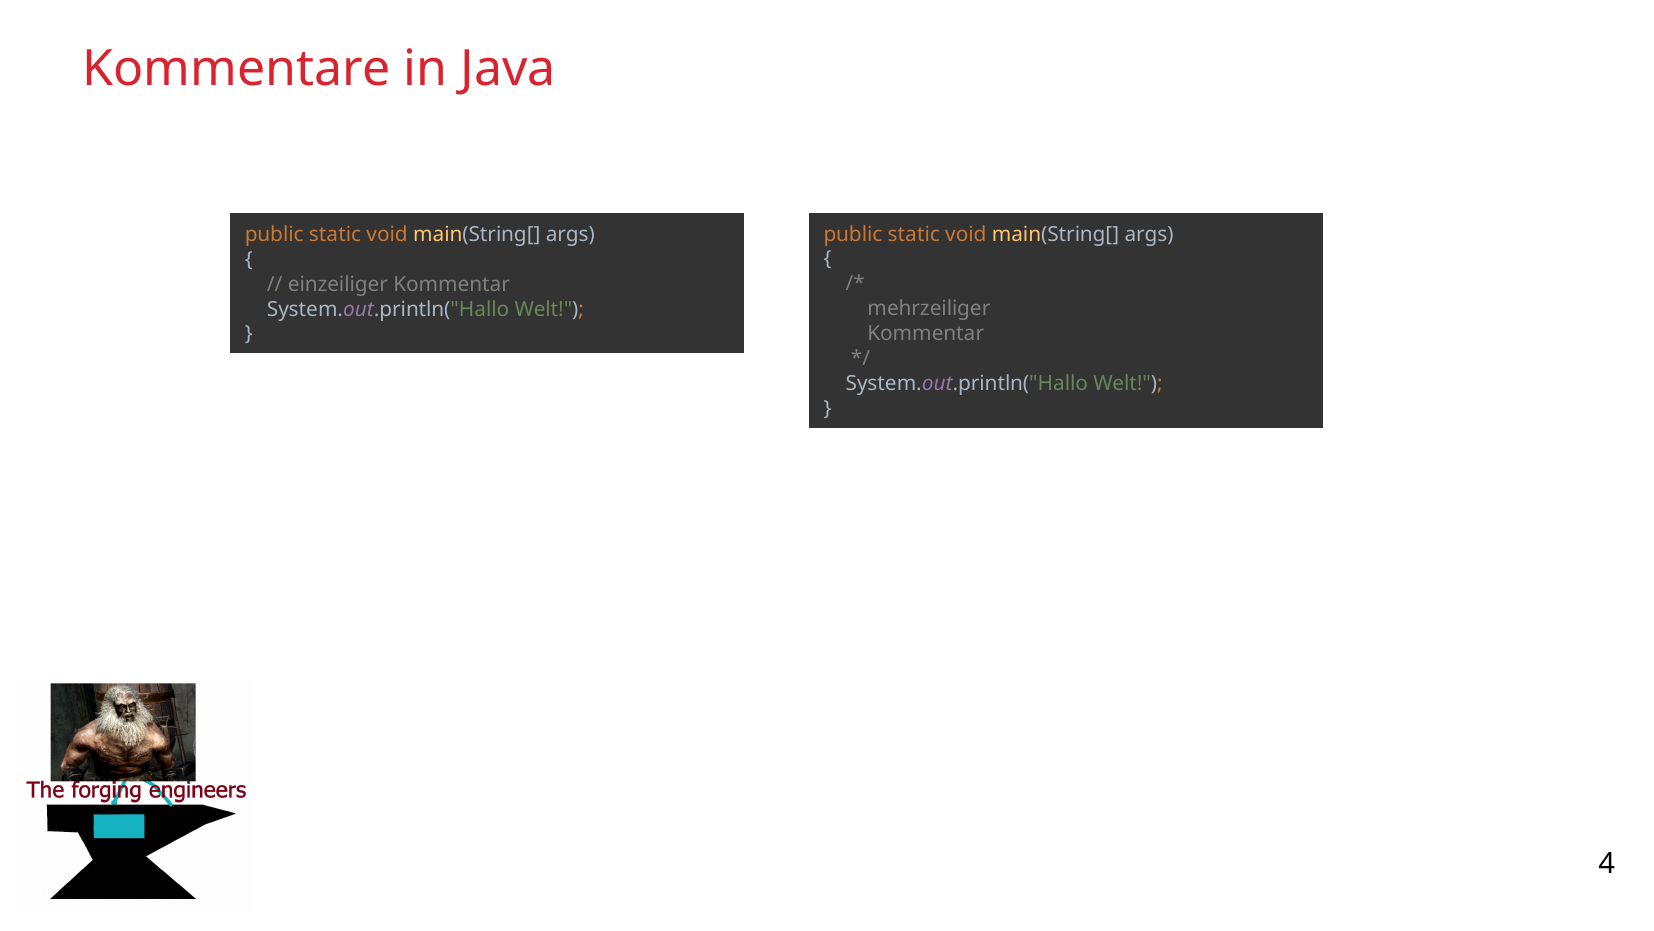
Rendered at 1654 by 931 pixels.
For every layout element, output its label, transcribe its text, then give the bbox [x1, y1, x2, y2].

text_box public static void main(String[] args) { /* mehrzeiliger Kommentar */ System.out.println("Hallo Welt!"); } [809, 213, 1323, 428]
title Kommentare in Java [82, 37, 1571, 95]
picture [17, 679, 254, 916]
text_box public static void main(String[] args) { // einzeiliger Kommentar System.out.println("Hallo Welt!"); } [230, 213, 744, 353]
